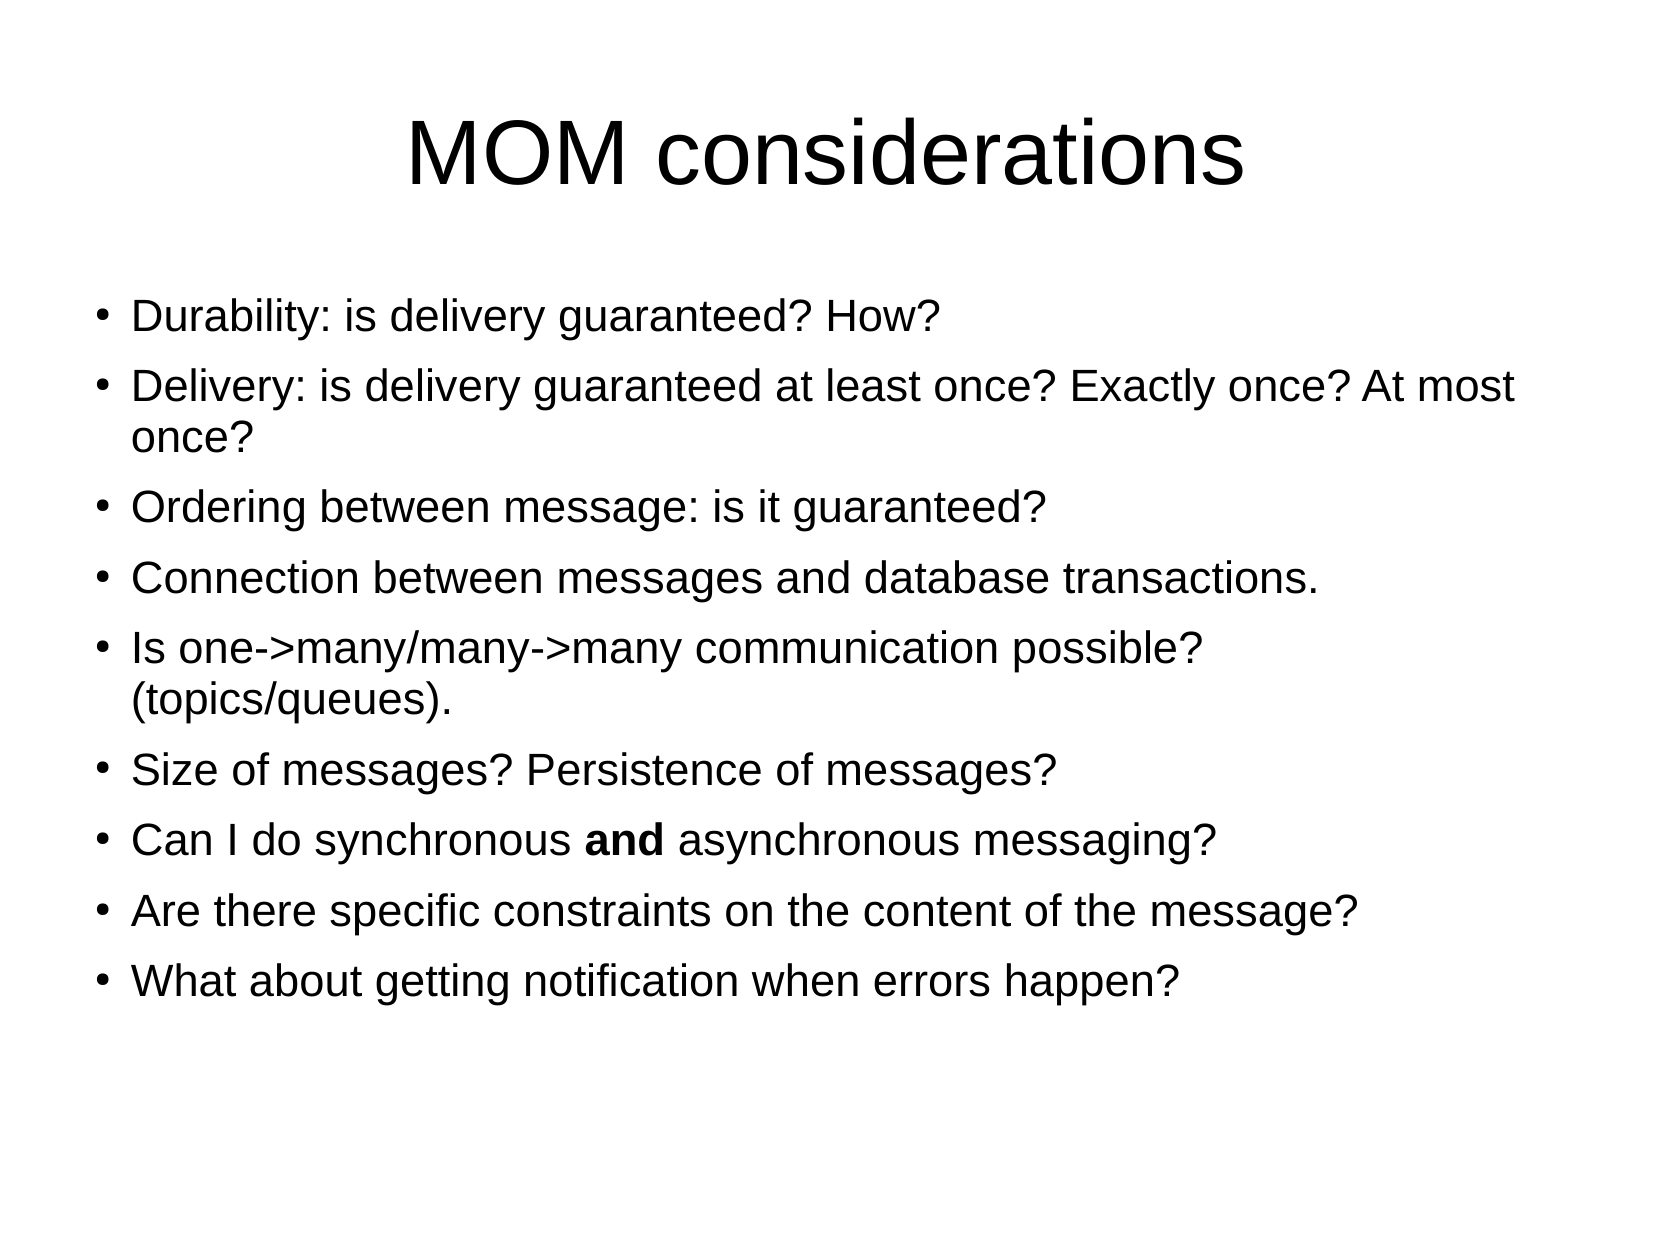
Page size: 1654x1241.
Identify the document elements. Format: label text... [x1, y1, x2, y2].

list Durability: is delivery guaranteed? How? Delivery: is delivery guaranteed at least once? Exactly once? At most once? Ordering between message: is it guaranteed? Connection between messages and database transactions. Is one->many/many->many communication possible? (topics/queues). Size of messages? Persistence of messages? Can I do synchronous and asynchronous messaging? Are there specific constraints on the content of the message? What about getting notification when errors happen? [82, 290, 1538, 1010]
title MOM considerations [82, 49, 1571, 257]
